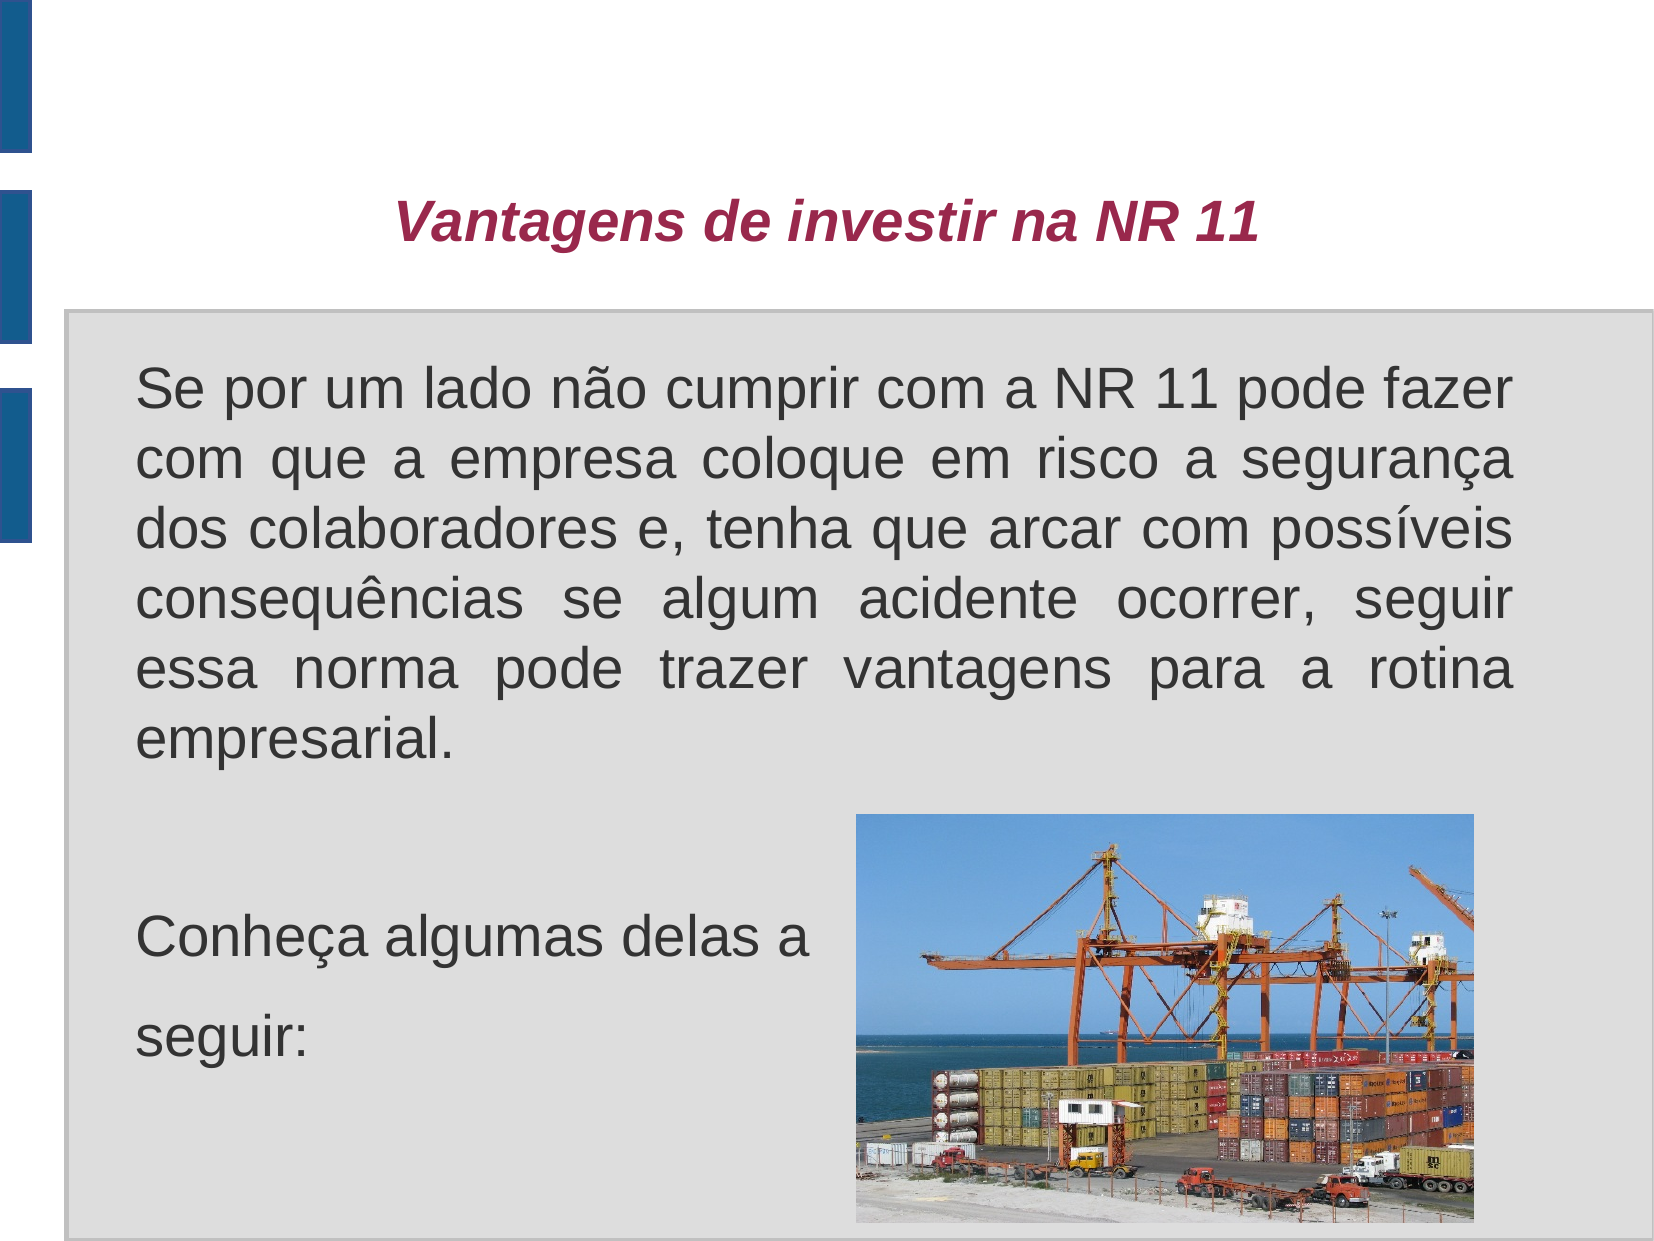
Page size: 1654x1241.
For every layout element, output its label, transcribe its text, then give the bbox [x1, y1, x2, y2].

picture [856, 814, 1474, 1223]
list Se por um lado não cumprir com a NR 11 pode fazer com que a empresa coloque em risco a segurança dos colaboradores e, tenha que arcar com possíveis consequências se algum acidente ocorrer, seguir essa norma pode trazer vantagens para a rotina empresarial. Conheça algumas delas a seguir: [134, 350, 1516, 1076]
title Vantagens de investir na NR 11 [121, 182, 1534, 254]
